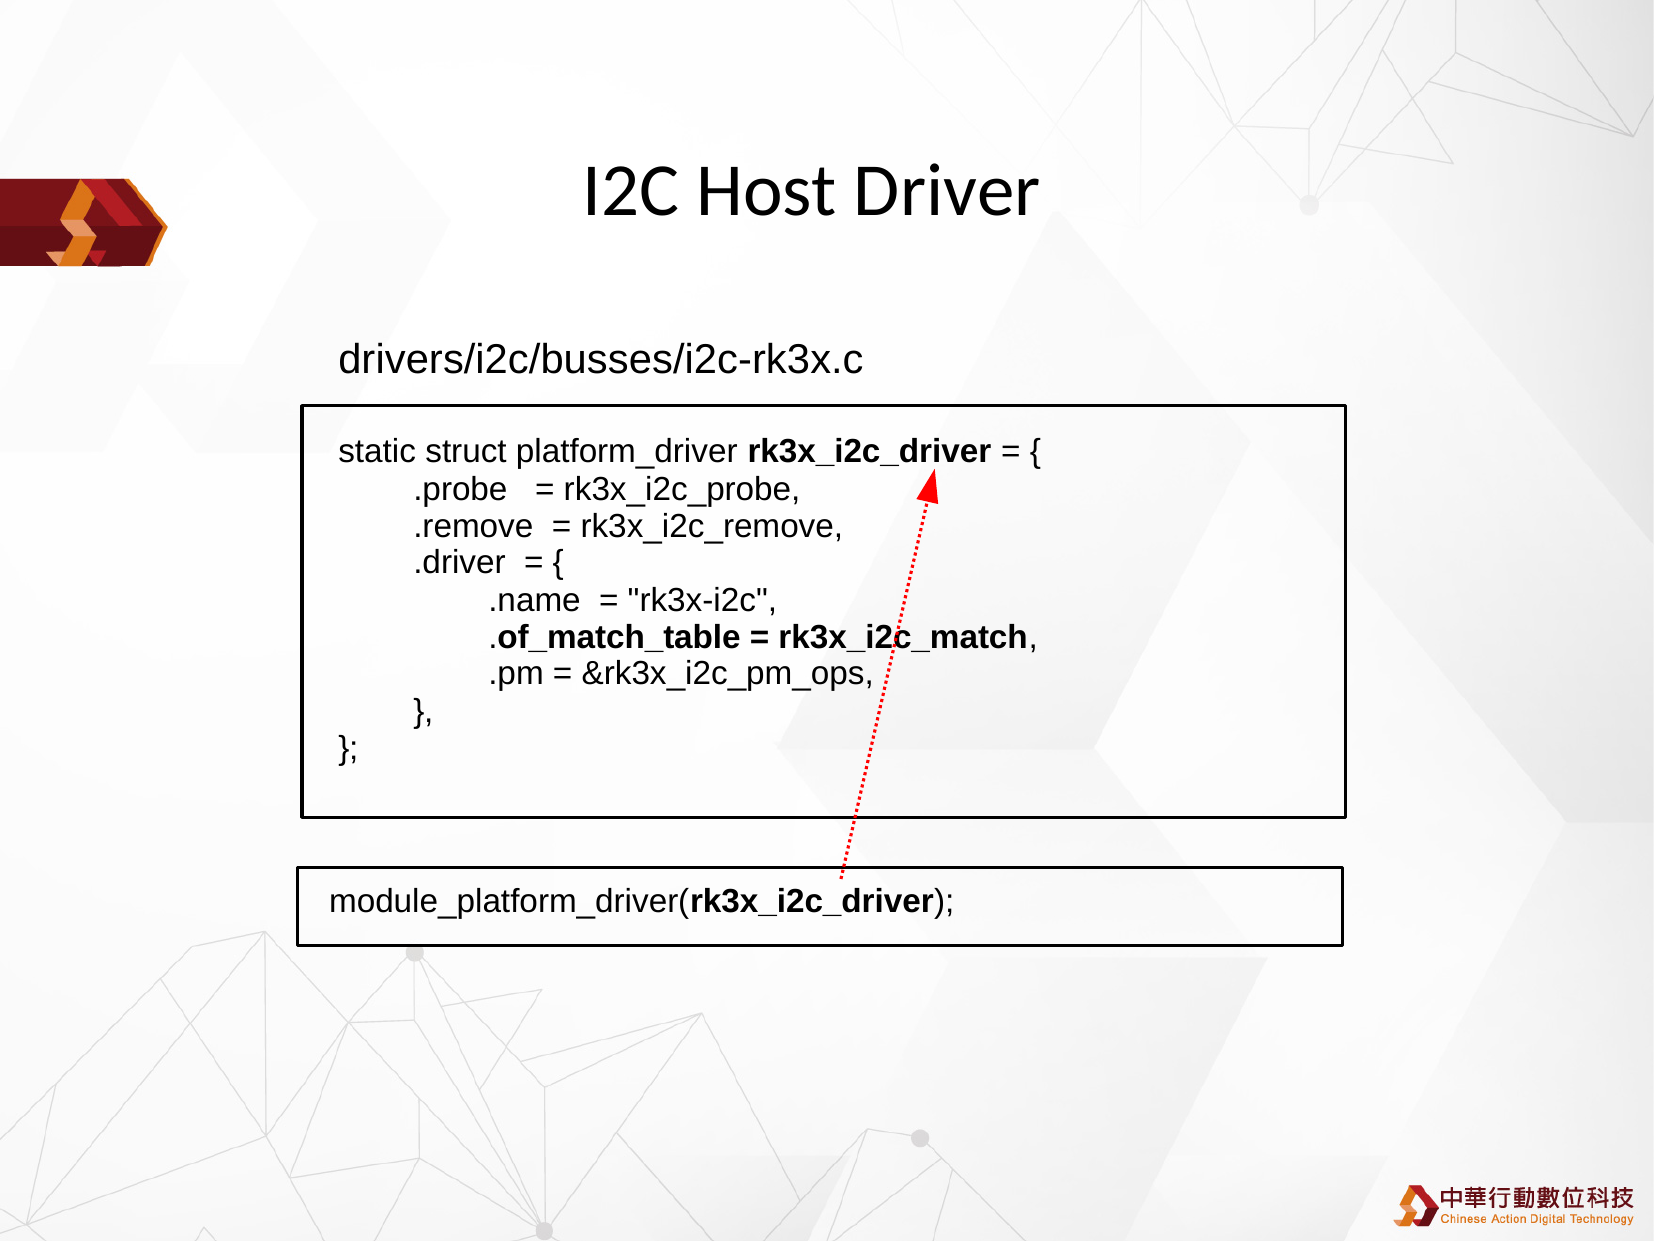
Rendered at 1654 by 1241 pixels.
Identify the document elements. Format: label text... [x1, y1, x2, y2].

text_box static struct platform_driver rk3x_i2c_driver = { .probe = rk3x_i2c_probe, .remove = rk3x_i2c_remove, .driver = { .name = "rk3x-i2c", .of_match_table = rk3x_i2c_match, .pm = &rk3x_i2c_pm_ops, }, }; [323, 425, 1344, 816]
title I2C Host Driver [118, 112, 1506, 281]
picture [0, 0, 1654, 1241]
text_box drivers/i2c/busses/i2c-rk3x.c [323, 328, 973, 391]
text_box module_platform_driver(rk3x_i2c_driver); [314, 875, 1457, 972]
text_box static struct platform_driver rk3x_i2c_driver = { .probe = rk3x_i2c_probe, .remove = rk3x_i2c_remove, .driver = { .name = "rk3x-i2c", .of_match_table = rk3x_i2c_match, .pm = &rk3x_i2c_pm_ops, }, }; [323, 425, 1395, 861]
text_box module_platform_driver(rk3x_i2c_driver); [314, 875, 1341, 944]
